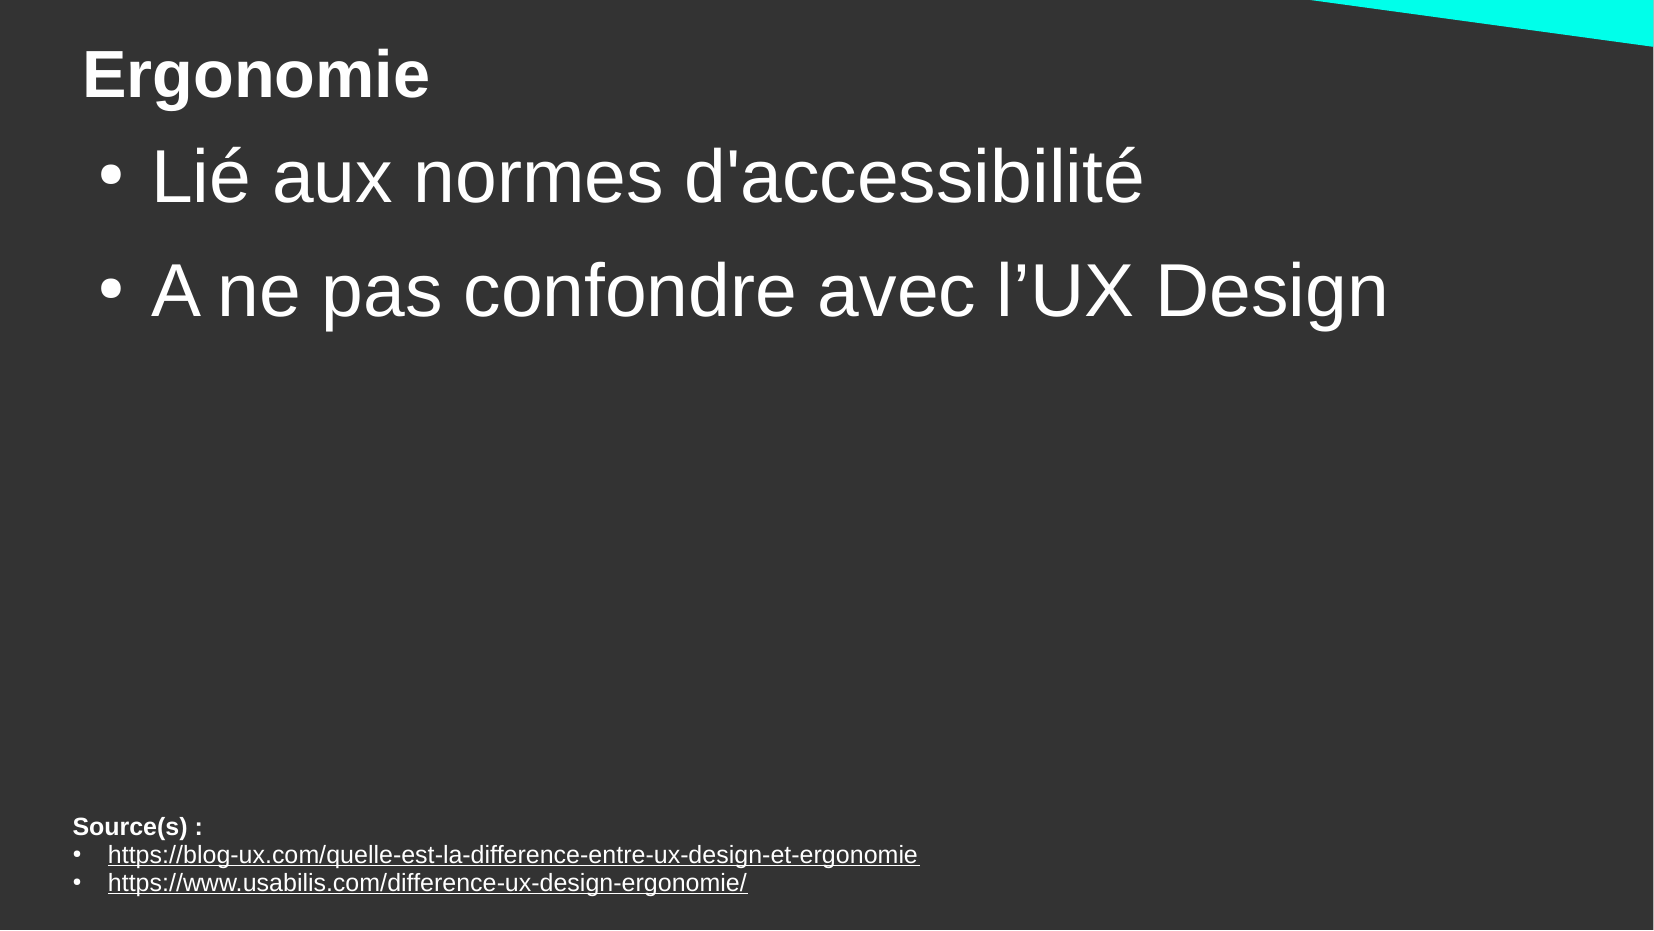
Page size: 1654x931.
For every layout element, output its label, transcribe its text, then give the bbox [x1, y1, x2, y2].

title Ergonomie [82, 37, 1571, 114]
text_box Source(s) : https://blog-ux.com/quelle-est-la-difference-entre-ux-design-et-ergonomie https://www.usabilis.com/difference-ux-design-ergonomie/ [57, 805, 1543, 905]
list Lié aux normes d'accessibilité A ne pas confondre avec l’UX Design [80, 134, 1620, 803]
text_box [1310, 0, 1654, 47]
